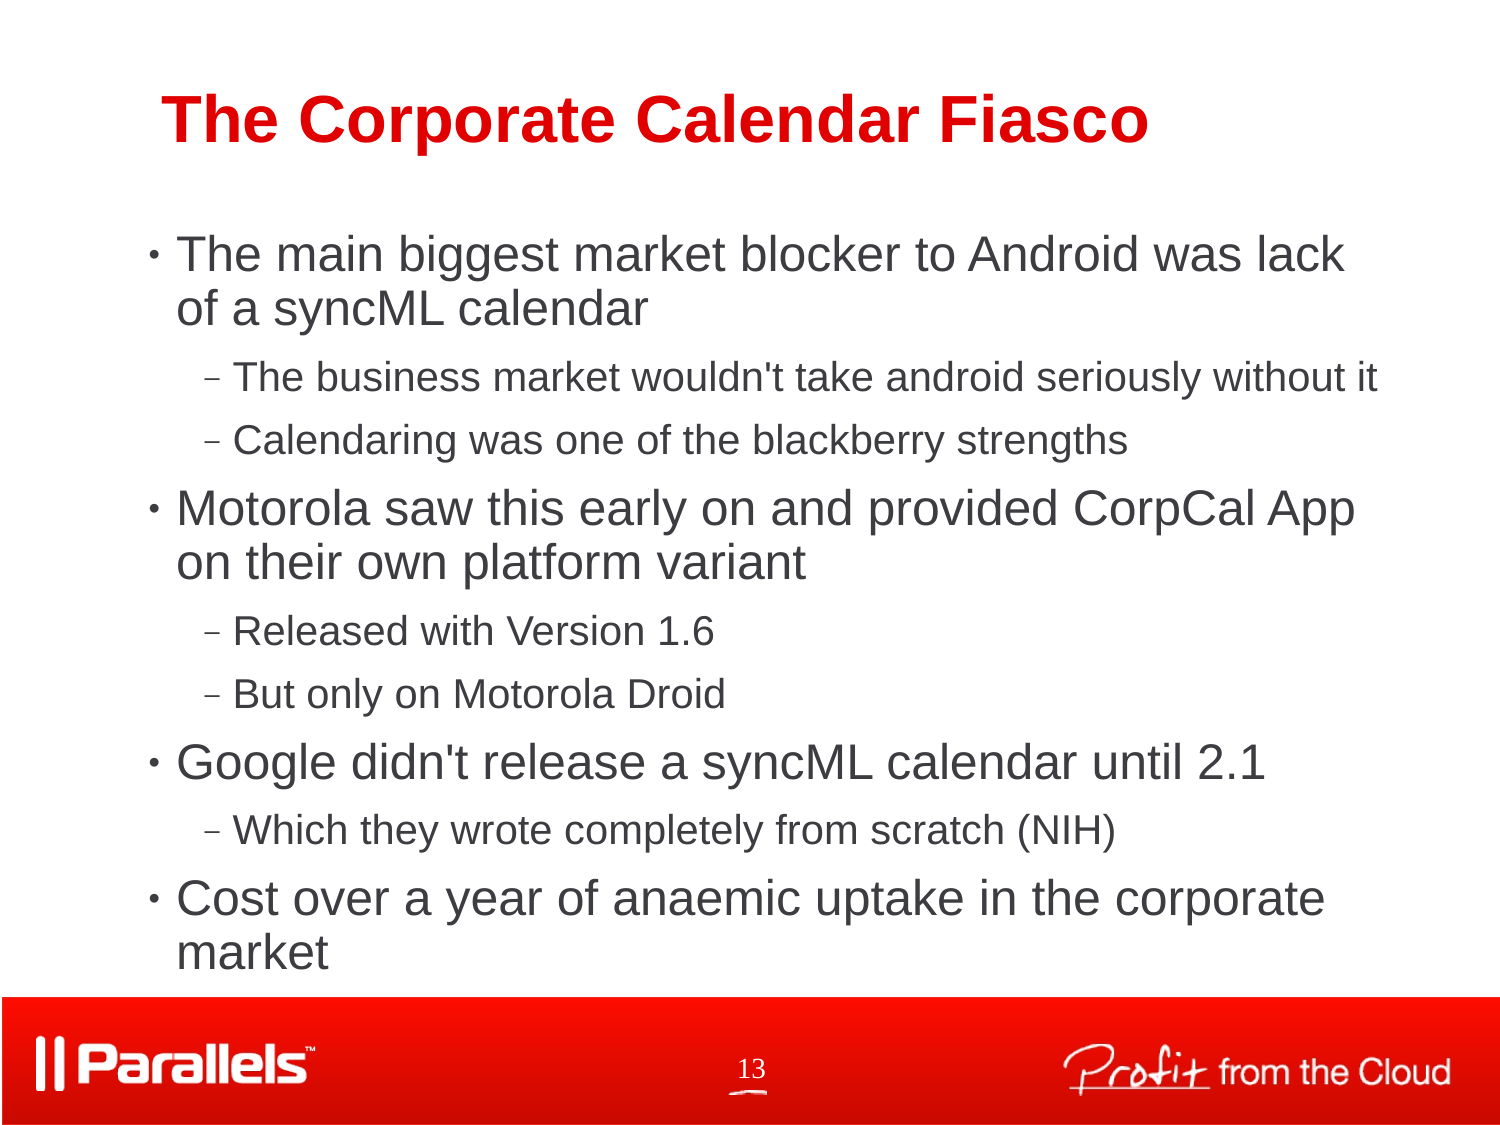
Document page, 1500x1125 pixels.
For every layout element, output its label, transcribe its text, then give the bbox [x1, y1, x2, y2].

list The main biggest market blocker to Android was lack of a syncML calendar The business market wouldn't take android seriously without it Calendaring was one of the blackberry strengths Motorola saw this early on and provided CorpCal App on their own platform variant Released with Version 1.6 But only on Motorola Droid Google didn't release a syncML calendar until 2.1 Which they wrote completely from scratch (NIH) Cost over a year of anaemic uptake in the corporate market [148, 227, 1389, 983]
picture [727, 1090, 767, 1095]
title The Corporate Calendar Fiasco [161, 41, 1383, 205]
picture [1049, 1033, 1465, 1096]
picture [36, 1034, 318, 1091]
